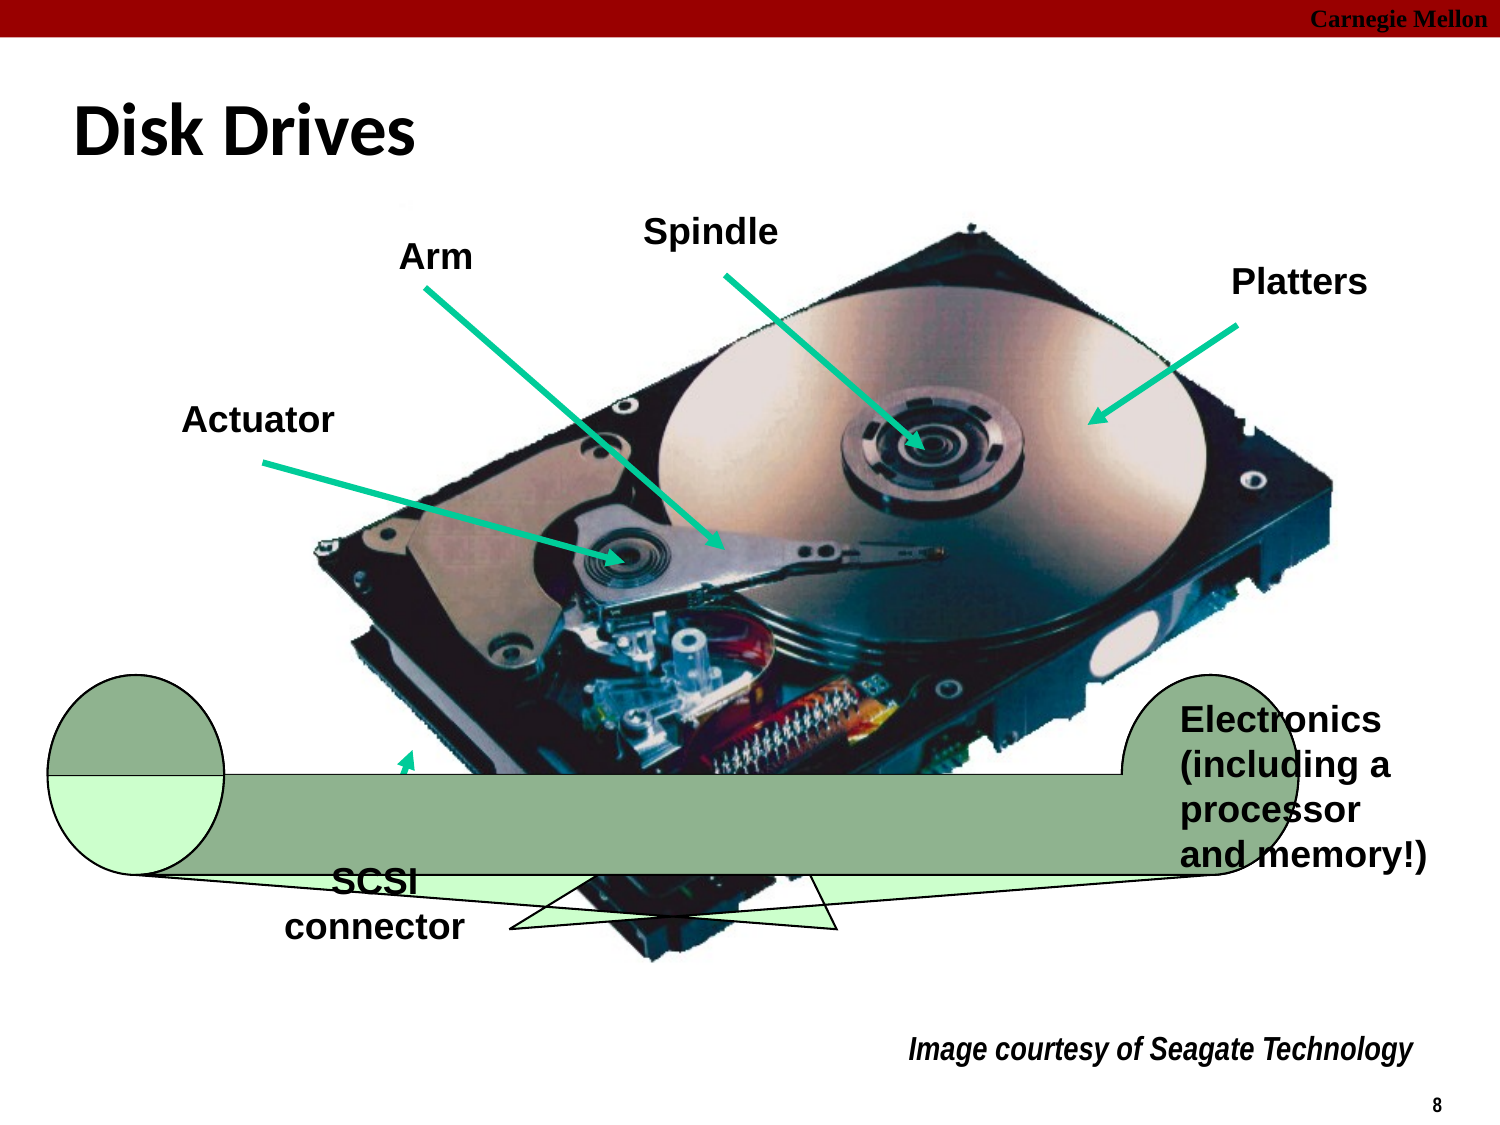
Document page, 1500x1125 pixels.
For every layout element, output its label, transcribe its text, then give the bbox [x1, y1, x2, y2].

picture [300, 879, 1366, 975]
text_box Electronics (including a processor and memory!) [1165, 687, 1443, 883]
text_box Spindle [628, 199, 794, 260]
text_box Image courtesy of Seagate Technology [893, 1019, 1429, 1075]
text_box Actuator [166, 387, 351, 448]
text_box [1168, 675, 1253, 687]
title Disk Drives [58, 72, 1304, 198]
text_box [47, 675, 1165, 930]
text_box Arm [383, 224, 489, 285]
text_box SCSI connector [269, 849, 481, 955]
text_box Platters [1216, 249, 1384, 310]
picture [300, 200, 1366, 774]
picture [549, 875, 823, 916]
